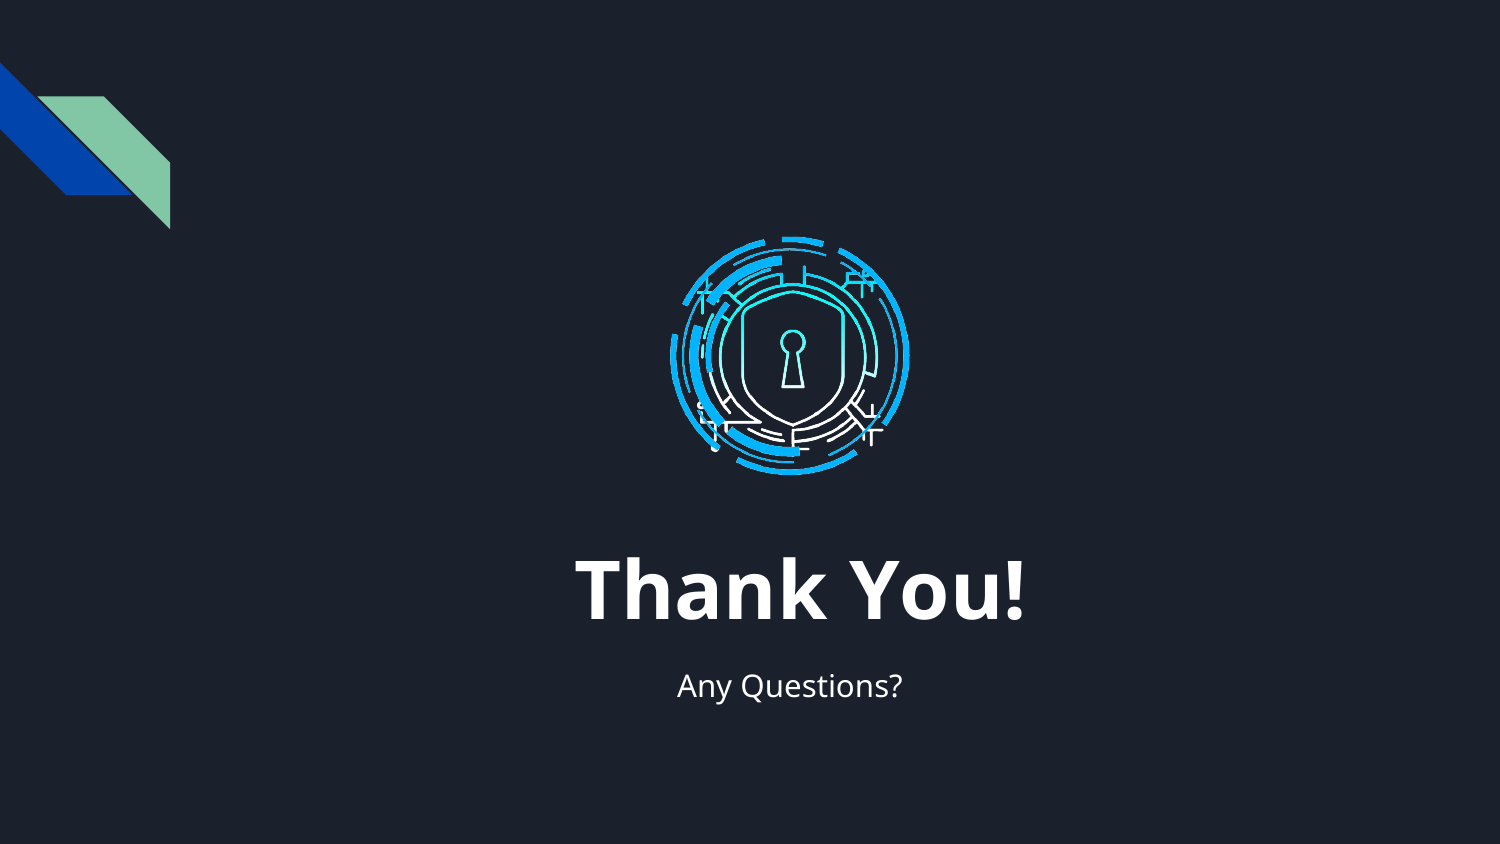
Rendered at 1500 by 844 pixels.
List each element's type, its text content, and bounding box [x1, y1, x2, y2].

picture [660, 231, 920, 491]
list Thank You! Any Questions? [212, 508, 1368, 726]
